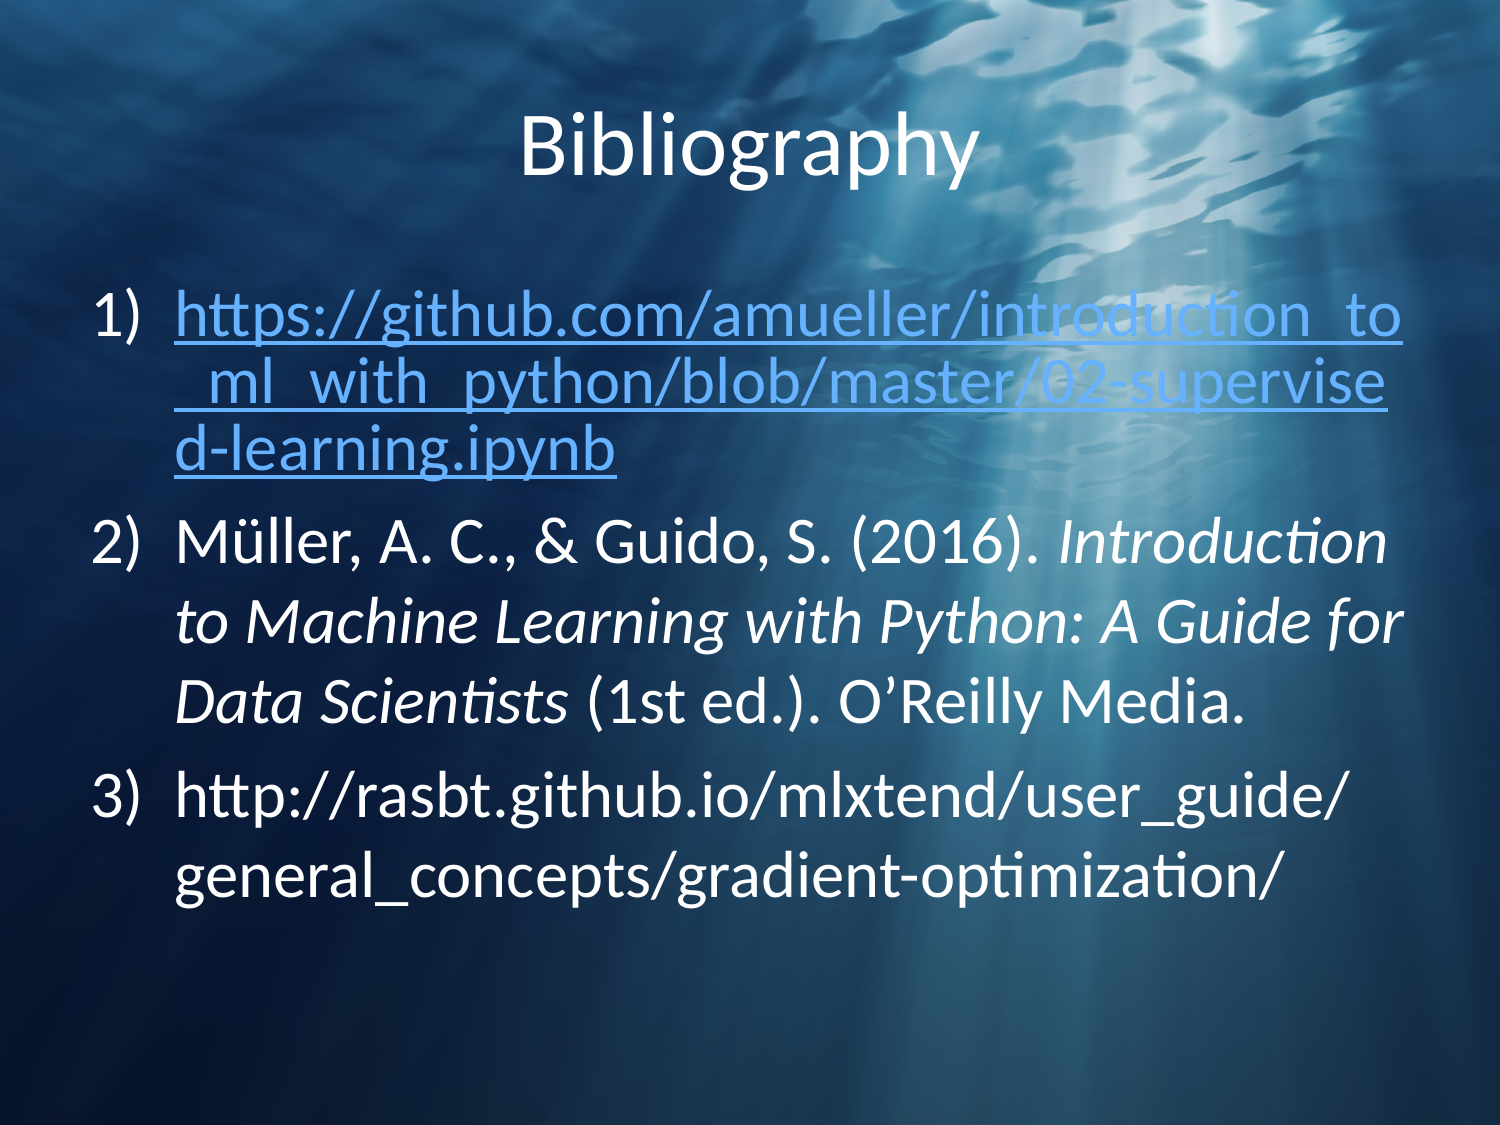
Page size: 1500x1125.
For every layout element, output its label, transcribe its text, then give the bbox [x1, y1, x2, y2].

title Bibliography [75, 45, 1425, 233]
list https://github.com/amueller/introduction_to_ml_with_python/blob/master/02-supervised-learning.ipynb Müller, A. C., & Guido, S. (2016). Introduction to Machine Learning with Python: A Guide for Data Scientists (1st ed.). O’Reilly Media. http://rasbt.github.io/mlxtend/user_guide/general_concepts/gradient-optimization/ [75, 262, 1425, 1005]
picture [0, 0, 1500, 1125]
